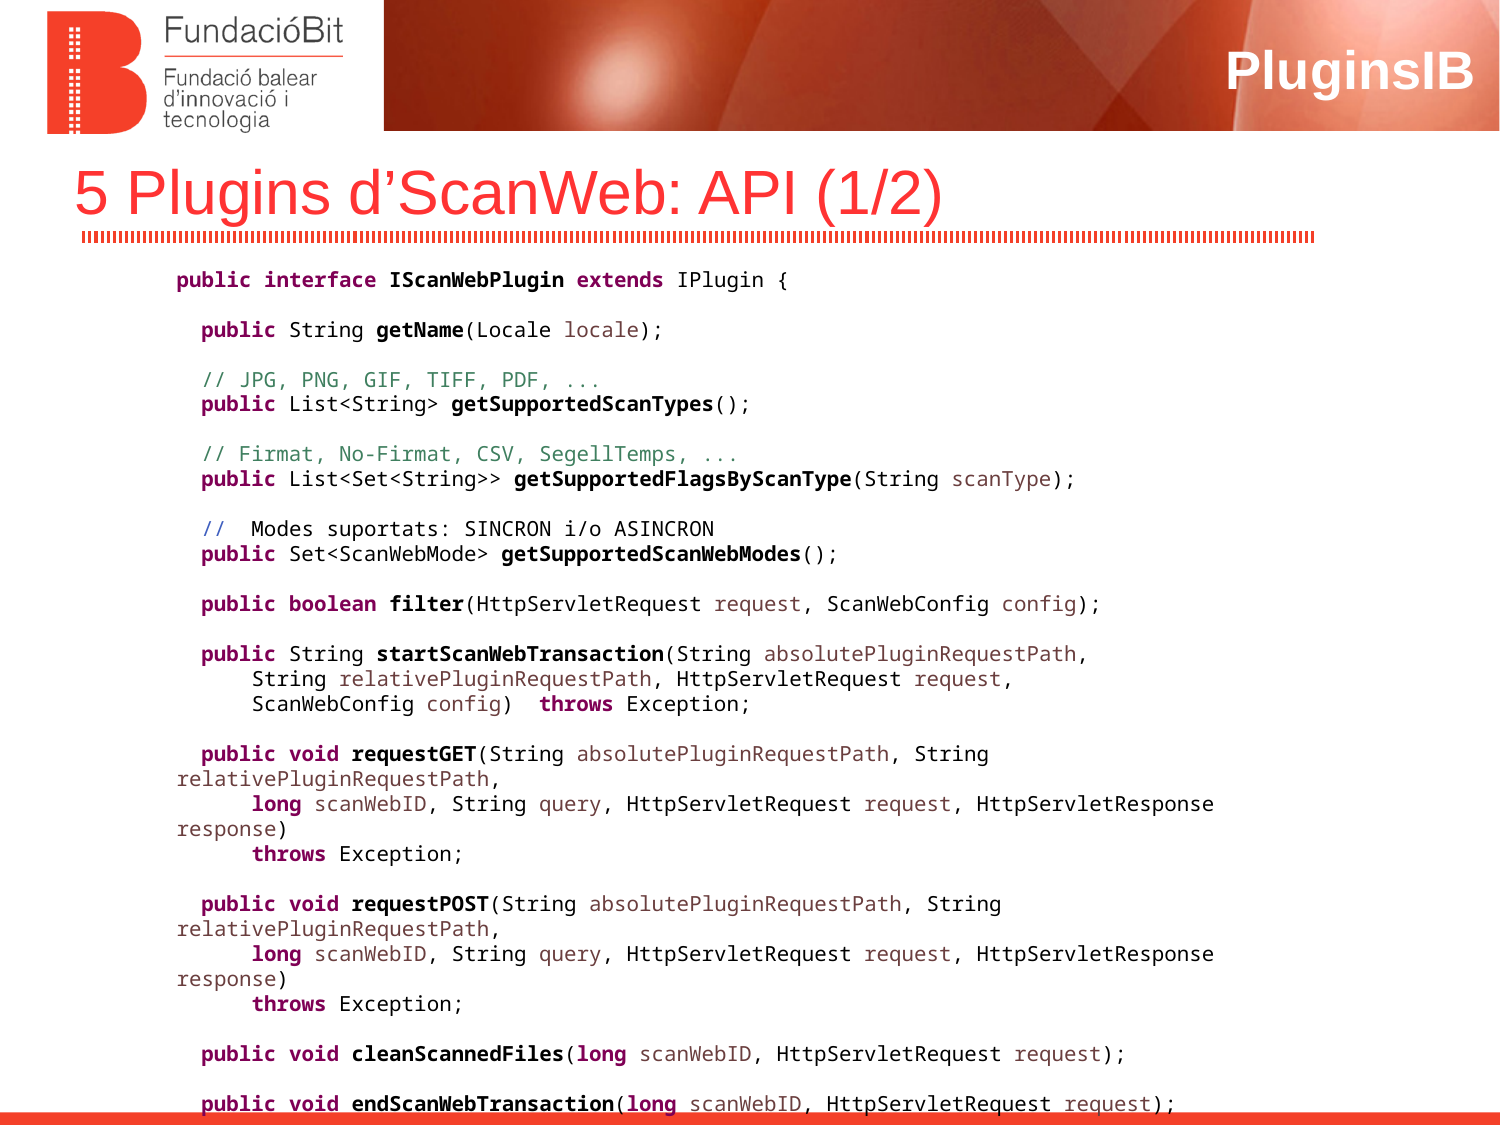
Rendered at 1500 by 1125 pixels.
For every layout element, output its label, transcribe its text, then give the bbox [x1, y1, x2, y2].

picture [47, 11, 343, 134]
text_box public interface IScanWebPlugin extends IPlugin { public String getName(Locale locale); // JPG, PNG, GIF, TIFF, PDF, ... public List<String> getSupportedScanTypes(); // Firmat, No-Firmat, CSV, SegellTemps, ... public List<Set<String>> getSupportedFlagsByScanType(String scanType); // Modes suportats: SINCRON i/o ASINCRON public Set<ScanWebMode> getSupportedScanWebModes(); public boolean filter(HttpServletRequest request, ScanWebConfig config); public String startScanWebTransaction(String absolutePluginRequestPath, String relativePluginRequestPath, HttpServletRequest request, ScanWebConfig config) throws Exception; public void requestGET(String absolutePluginRequestPath, String relativePluginRequestPath, long scanWebID, String query, HttpServletRequest request, HttpServletResponse response) throws Exception; public void requestPOST(String absolutePluginRequestPath, String relativePluginRequestPath, long scanWebID, String query, HttpServletRequest request, HttpServletResponse response) throws Exception; public void cleanScannedFiles(long scanWebID, HttpServletRequest request); public void endScanWebTransaction(long scanWebID, HttpServletRequest request); } [161, 258, 1262, 1096]
title PluginsIB [324, 19, 1477, 123]
picture [383, 0, 1500, 131]
list 5 Plugins d’ScanWeb: API (1/2) [40, 158, 1426, 275]
